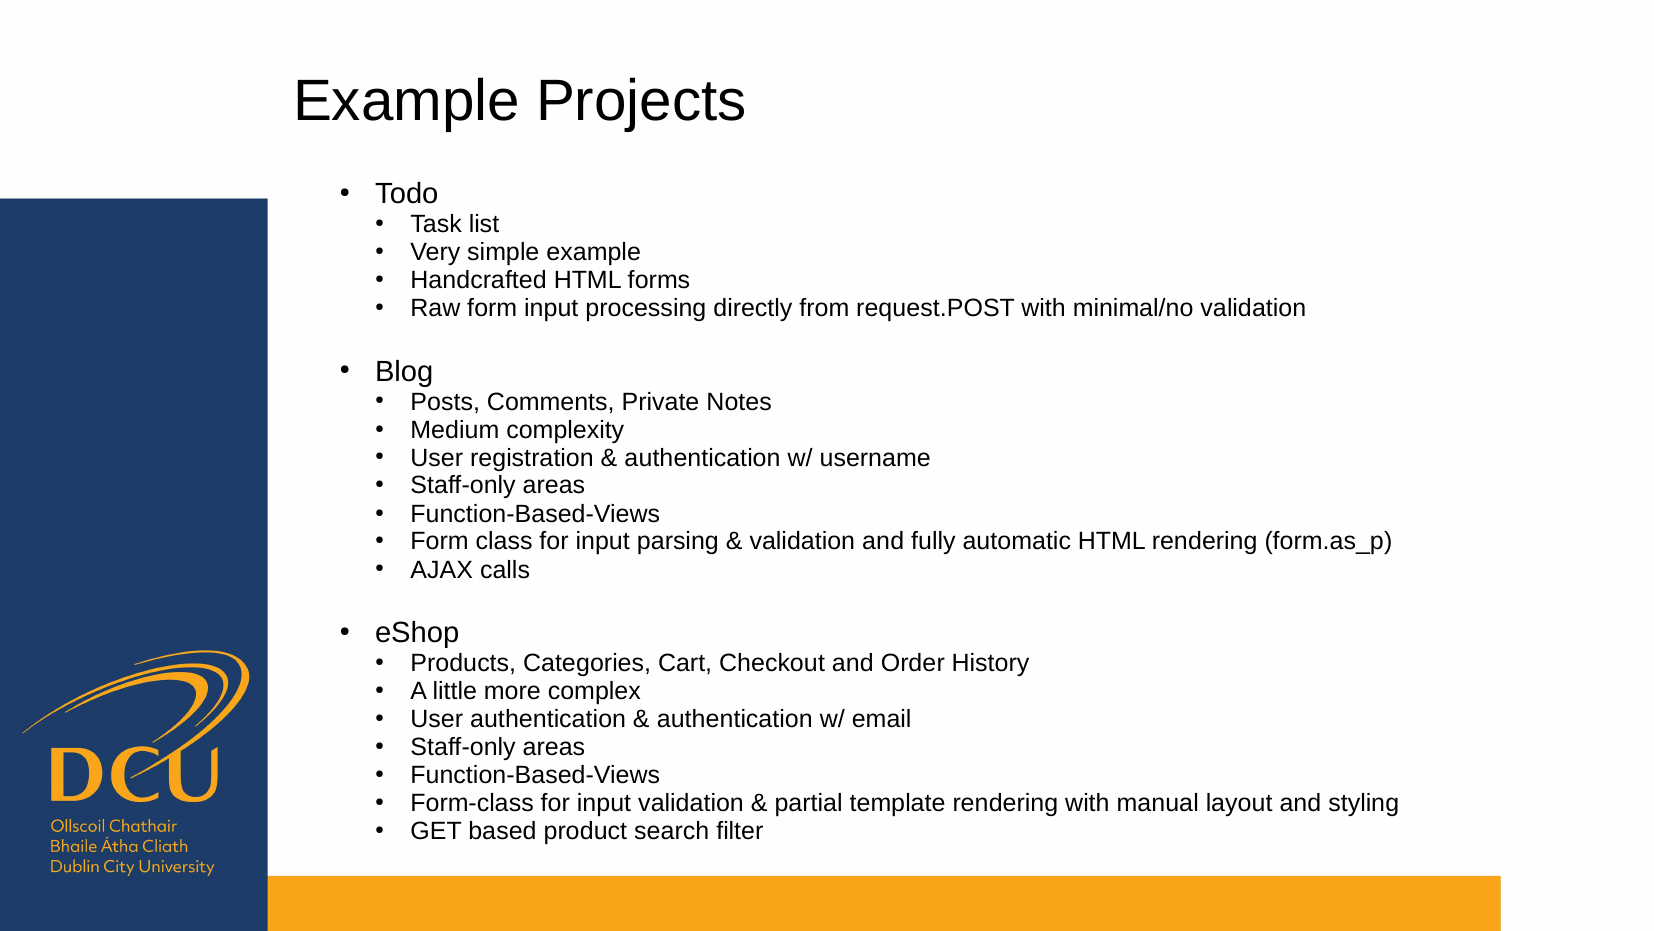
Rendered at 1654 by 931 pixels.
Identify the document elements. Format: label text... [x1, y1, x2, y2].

text_box Todo Task list Very simple example Handcrafted HTML forms Raw form input processing directly from request.POST with minimal/no validation Blog Posts, Comments, Private Notes Medium complexity User registration & authentication w/ username Staff-only areas Function-Based-Views Form class for input parsing & validation and fully automatic HTML rendering (form.as_p) AJAX calls eShop Products, Categories, Cart, Checkout and Order History A little more complex User authentication & authentication w/ email Staff-only areas Function-Based-Views Form-class for input validation & partial template rendering with manual layout and styling GET based product search filter [324, 169, 1477, 853]
text_box Example Projects [278, 54, 762, 140]
picture [0, 0, 1654, 931]
